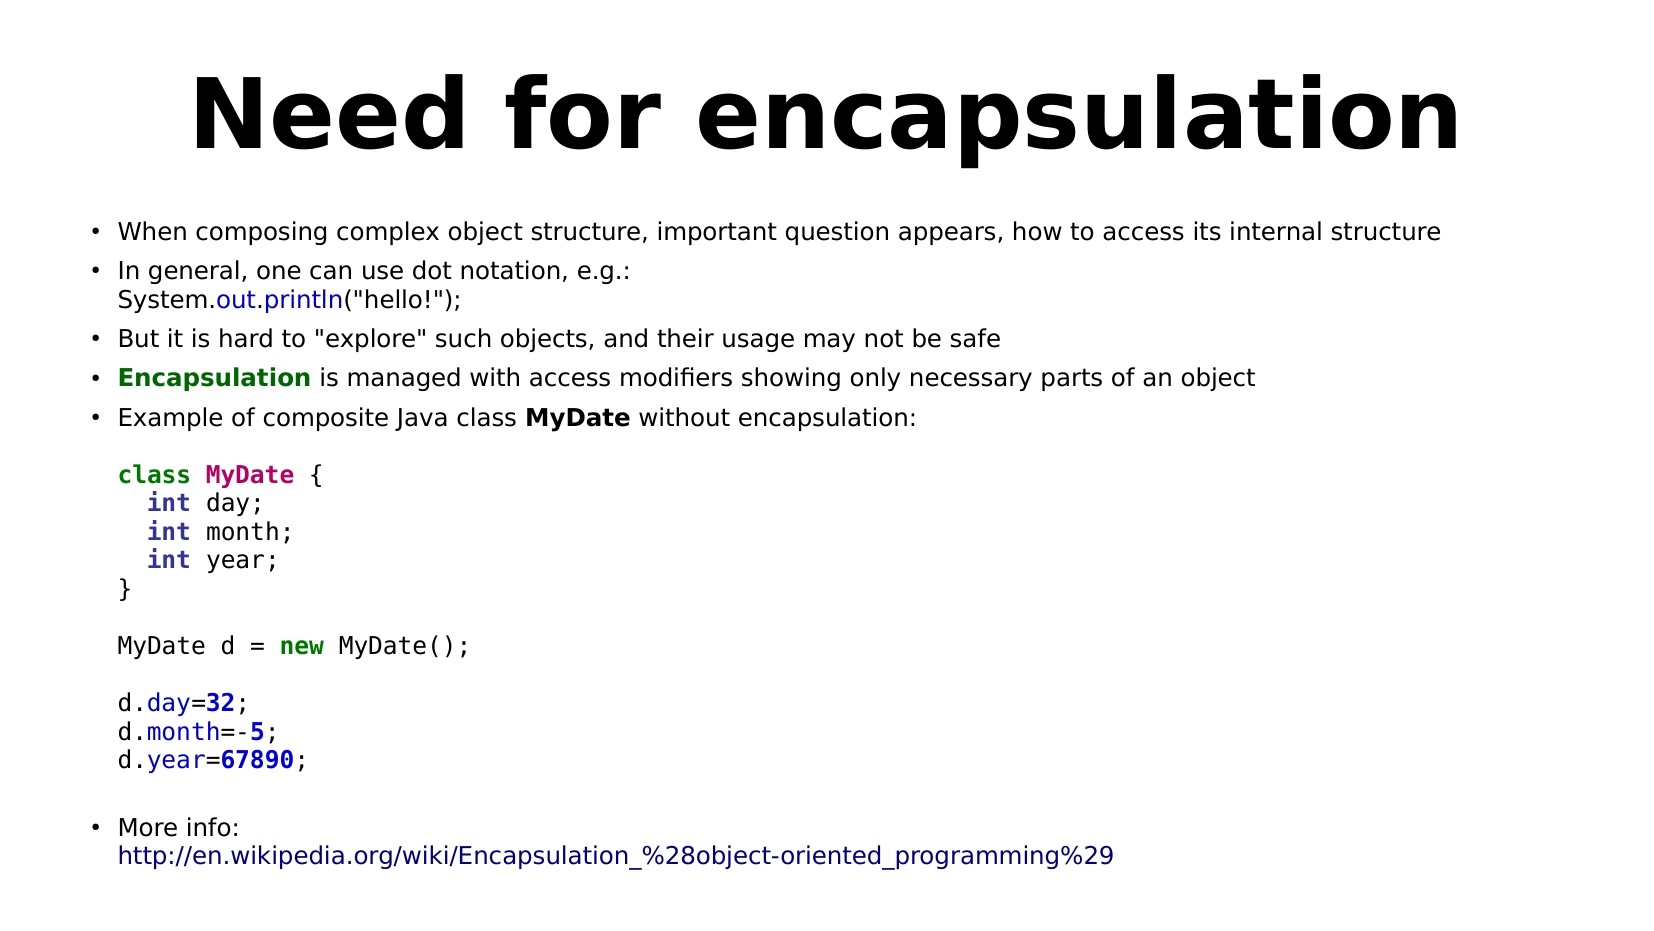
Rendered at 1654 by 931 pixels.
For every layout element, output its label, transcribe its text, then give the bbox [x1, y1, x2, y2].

list When composing complex object structure, important question appears, how to access its internal structure In general, one can use dot notation, e.g.: System.out.println("hello!"); But it is hard to "explore" such objects, and their usage may not be safe Encapsulation is managed with access modifiers showing only necessary parts of an object Example of composite Java class MyDate without encapsulation: class MyDate { int day; int month; int year; } MyDate d = new MyDate(); d.day=32; d.month=-5; d.year=67890; More info: http://en.wikipedia.org/wiki/Encapsulation_%28object-oriented_programming%29 [82, 217, 1538, 877]
title Need for encapsulation [82, 29, 1571, 200]
